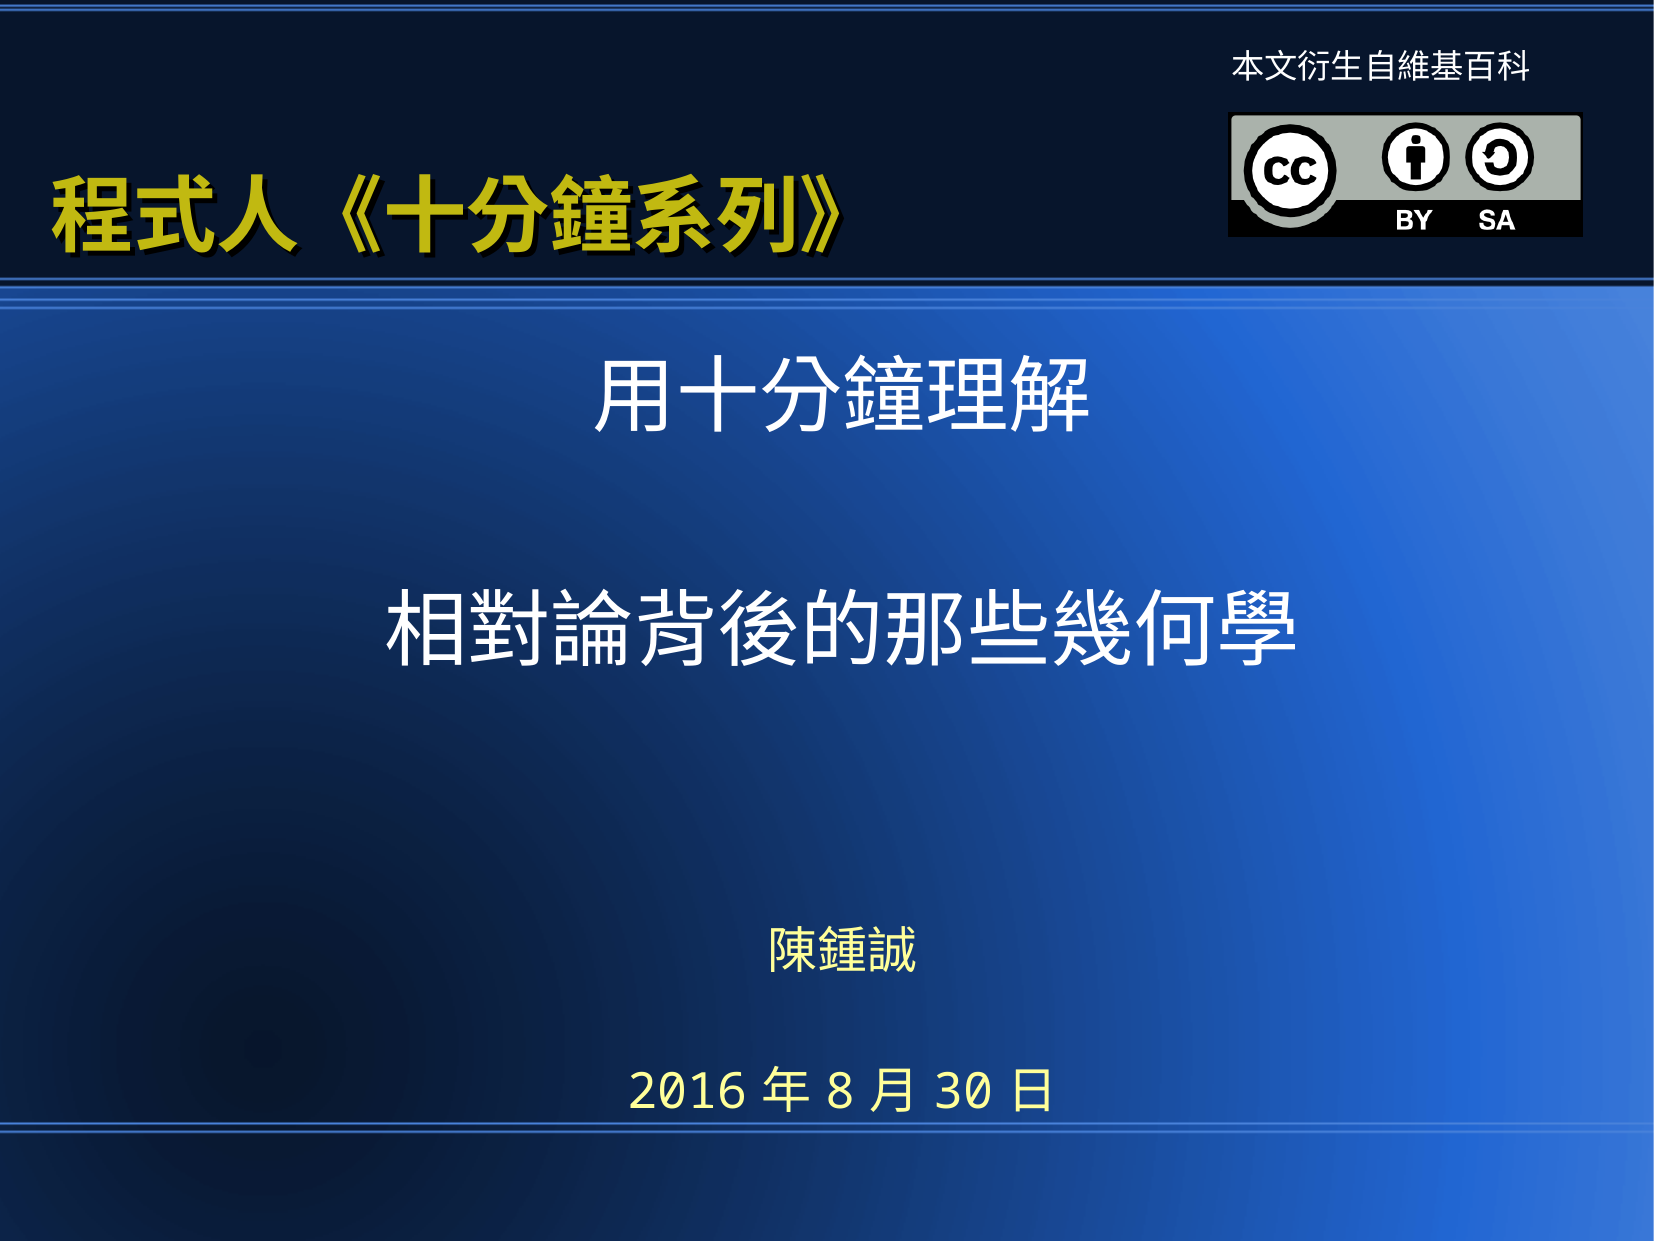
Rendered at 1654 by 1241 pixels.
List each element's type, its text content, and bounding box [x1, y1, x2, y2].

picture [0, 0, 1654, 1241]
subtitle 用十分鐘理解 相對論背後的那些幾何學 陳鍾誠 2016年8月30日 [59, 326, 1626, 1126]
text_box 程式人《十分鐘系列》 [35, 141, 981, 343]
text_box 本文衍生自維基百科 [1216, 32, 1622, 95]
